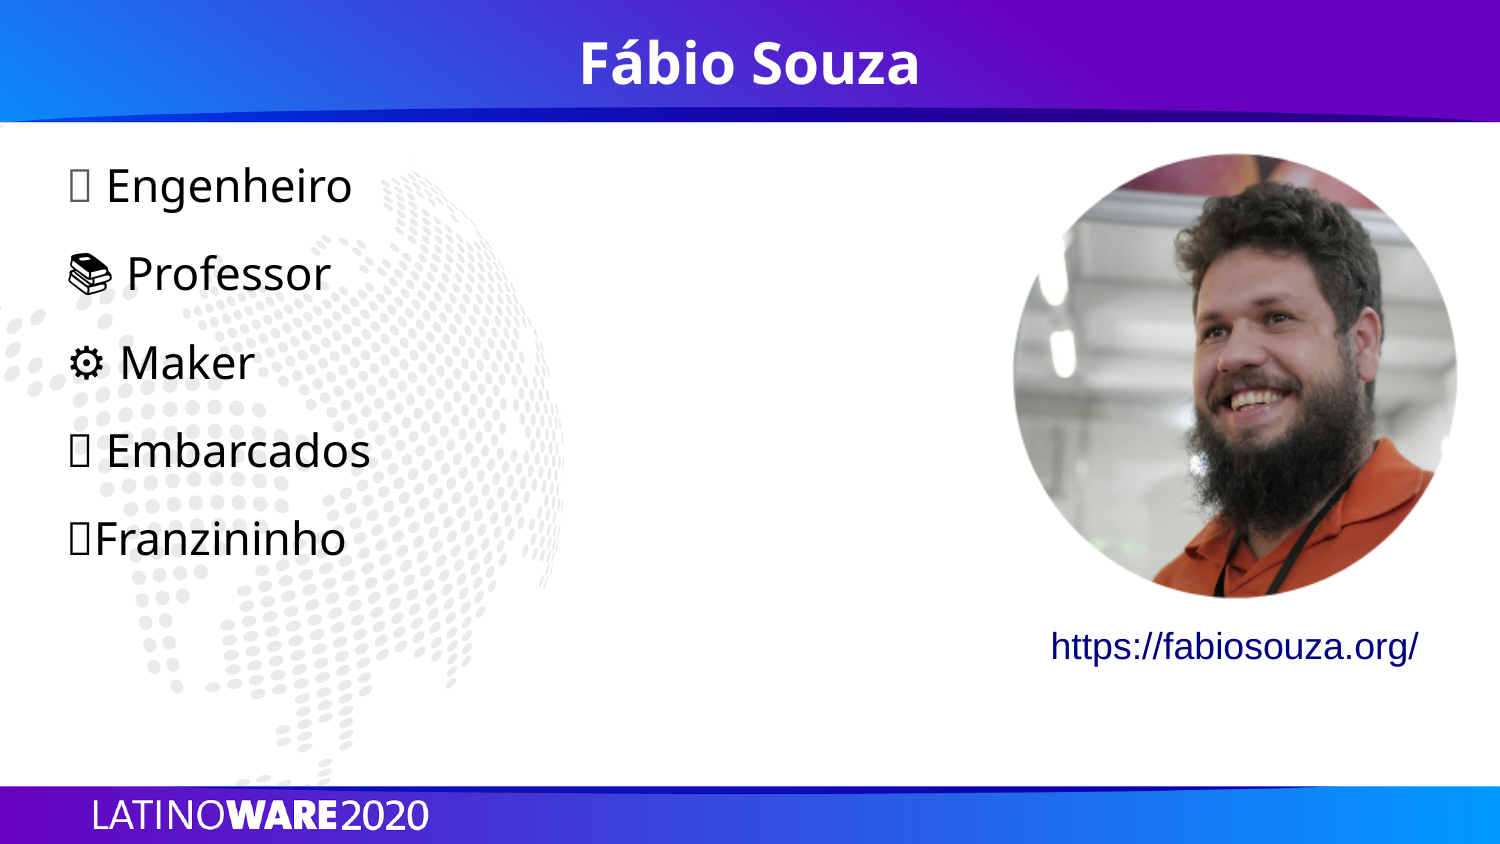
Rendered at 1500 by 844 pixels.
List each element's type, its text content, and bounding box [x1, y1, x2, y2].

picture [0, 0, 1500, 844]
title Fábio Souza [51, 11, 1449, 106]
text_box https://fabiosouza.org/ [988, 620, 1481, 668]
list 🔌 Engenheiro 📚 Professor ⚙️ Maker 🎢 Embarcados 🏫Franzininho [51, 141, 1449, 750]
